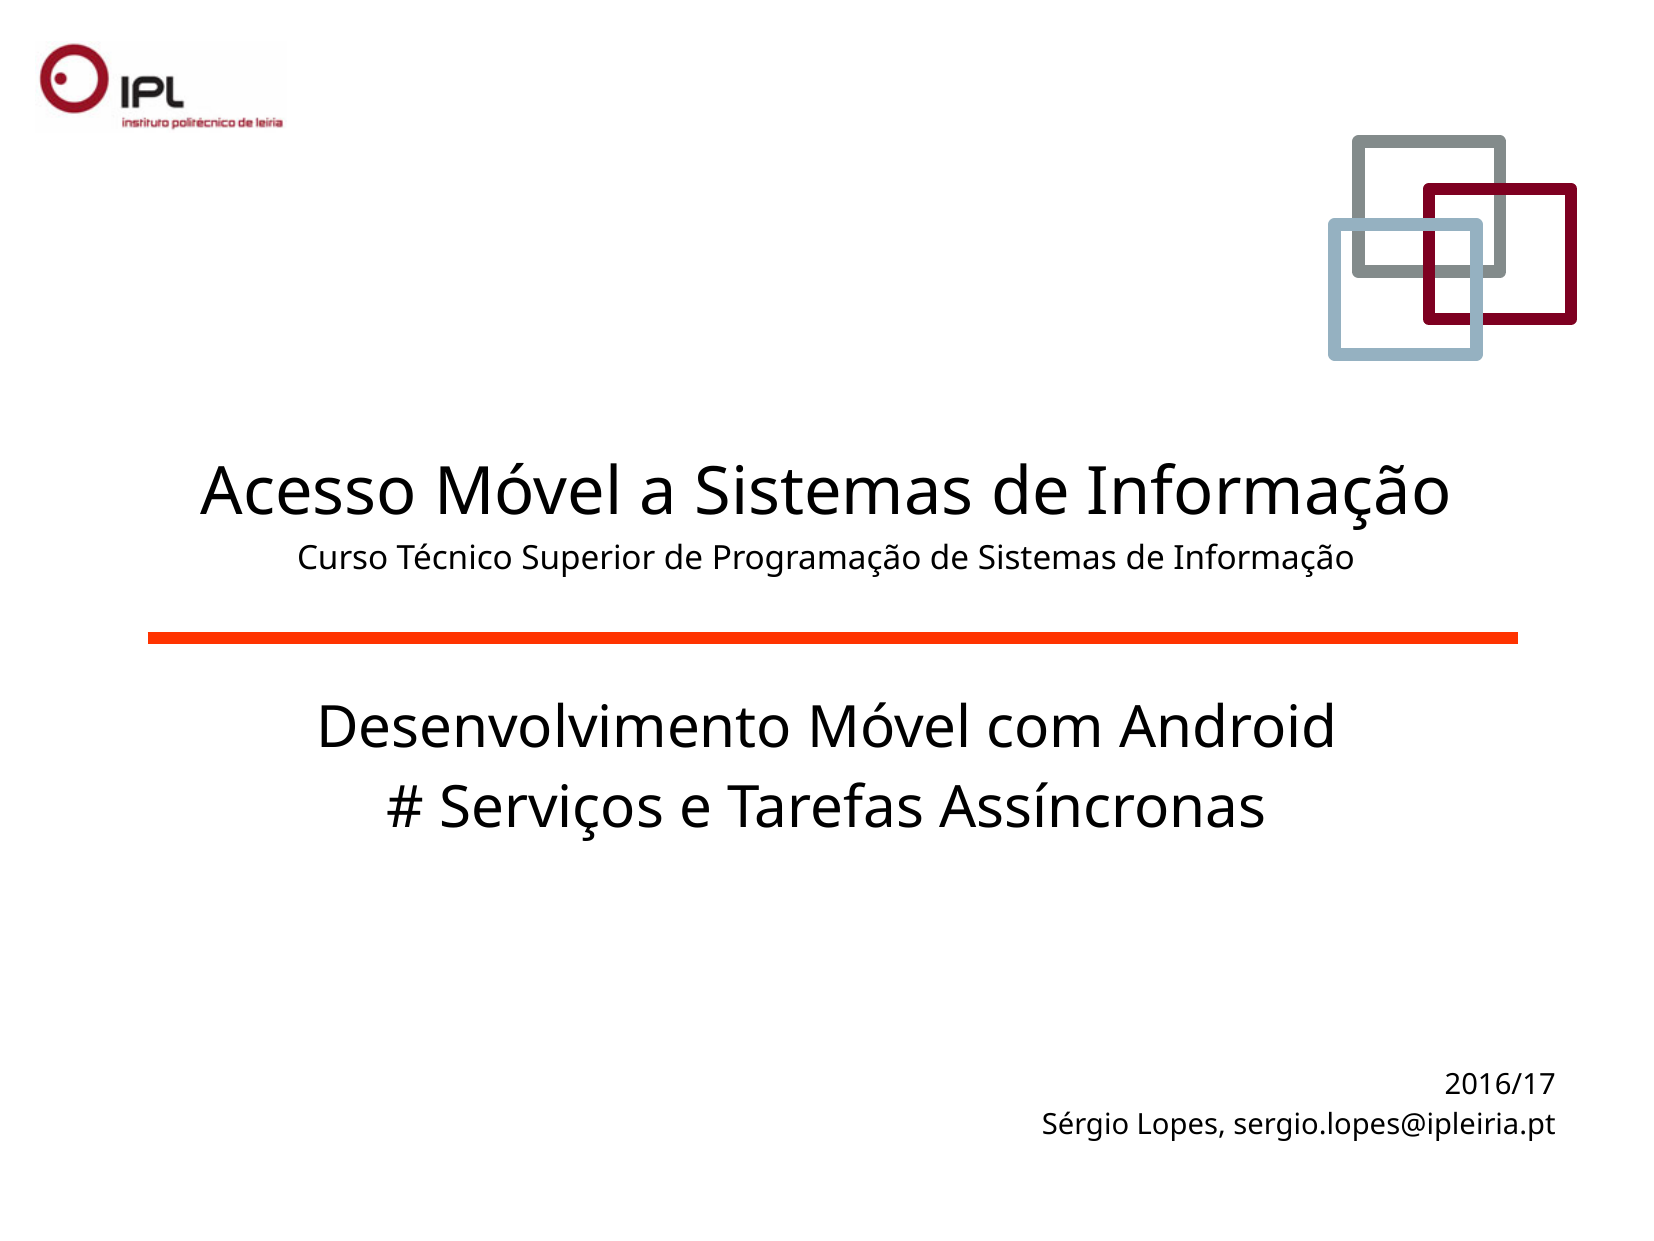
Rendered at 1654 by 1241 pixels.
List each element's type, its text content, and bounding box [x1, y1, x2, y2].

subtitle Acesso Móvel a Sistemas de Informação Curso Técnico Superior de Programação de Sistemas de Informação [183, 372, 1471, 632]
text_box Desenvolvimento Móvel com Android # Serviços e Tarefas Assíncronas [183, 645, 1471, 885]
text_box 2016/17 Sérgio Lopes, sergio.lopes@ipleiria.pt [933, 1055, 1571, 1151]
picture [35, 41, 291, 133]
